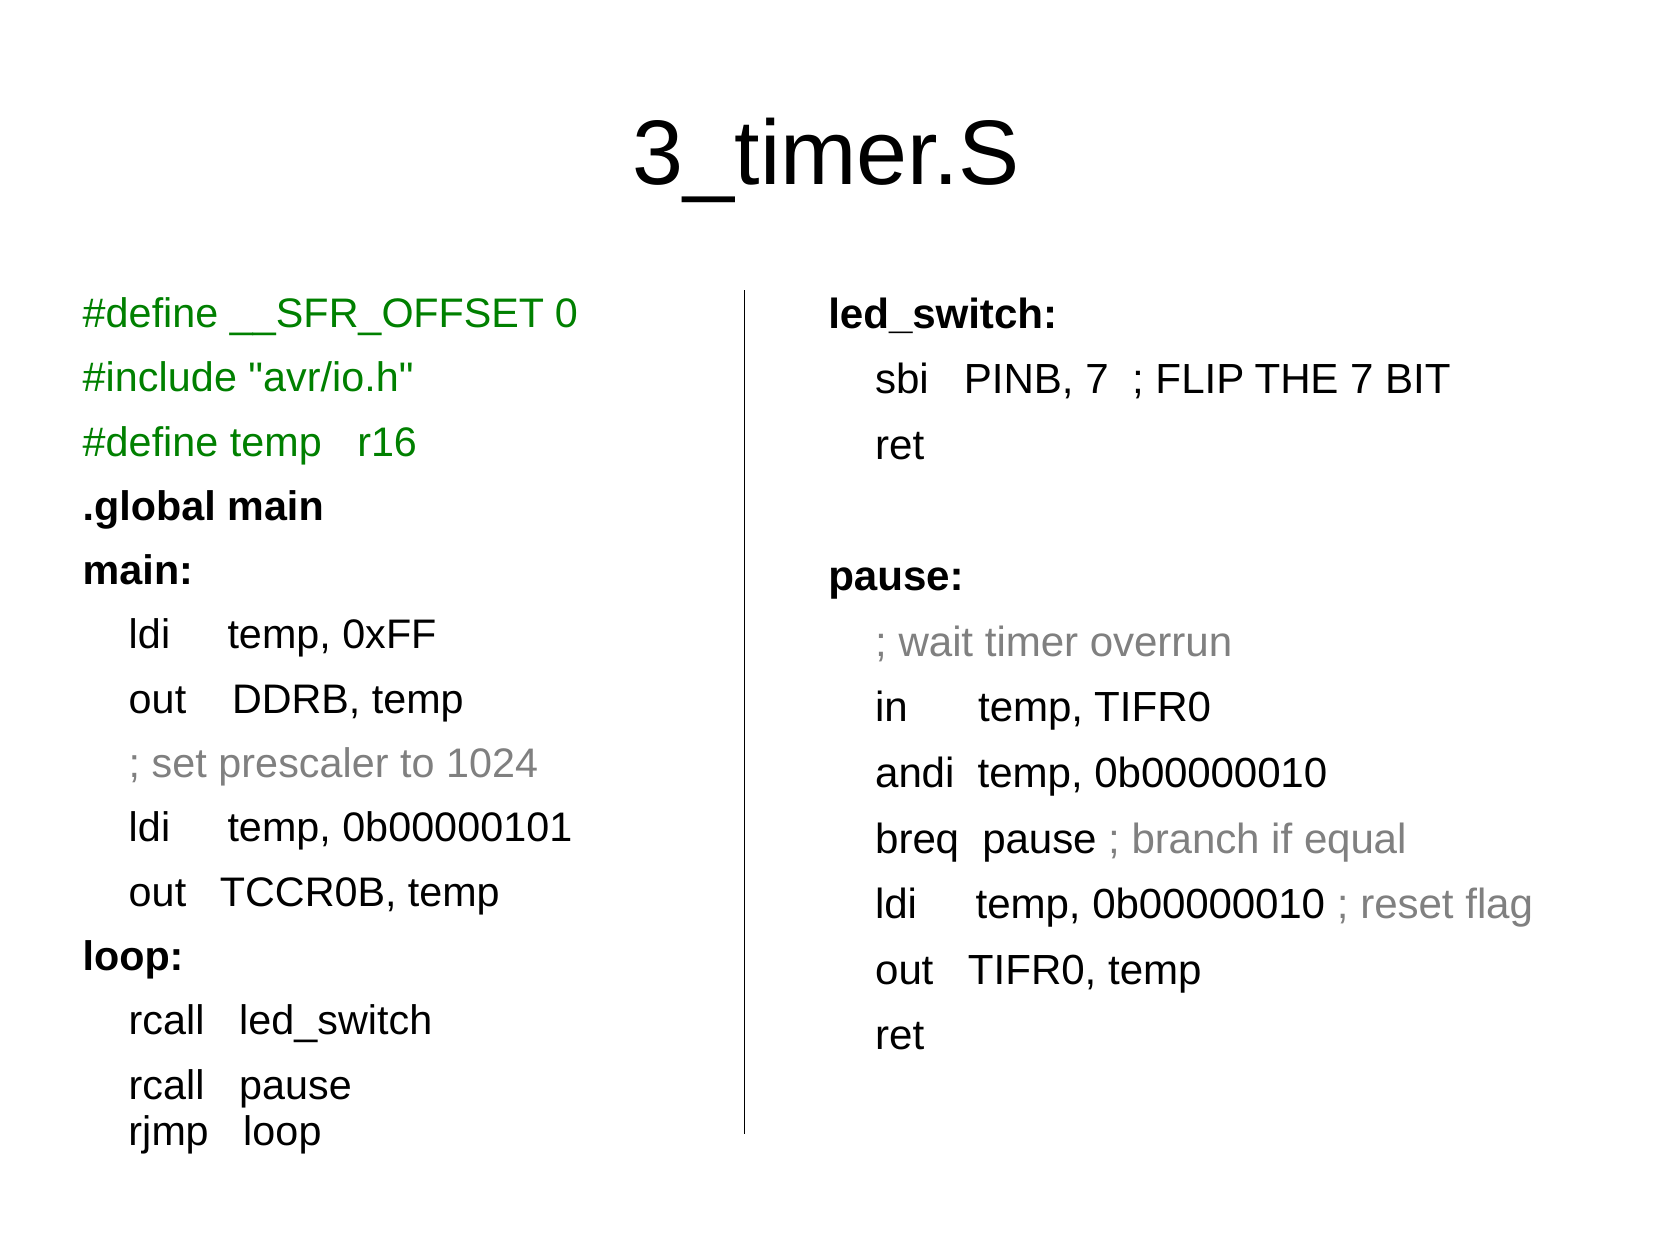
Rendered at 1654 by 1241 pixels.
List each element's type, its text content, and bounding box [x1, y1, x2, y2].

list led_switch: sbi PINB, 7 ; FLIP THE 7 BIT ret pause: ; wait timer overrun in temp, TIFR0 andi temp, 0b00000010 breq pause ; branch if equal ldi temp, 0b00000010 ; reset flag out TIFR0, temp ret [828, 290, 1539, 1087]
title 3_timer.S [82, 49, 1571, 257]
list #define __SFR_OFFSET 0 #include "avr/io.h" #define temp r16 .global main main: ldi temp, 0xFF out DDRB, temp ; set prescaler to 1024 ldi temp, 0b00000101 out TCCR0B, temp loop: rcall led_switch rcall pause rjmp loop [82, 290, 793, 1158]
